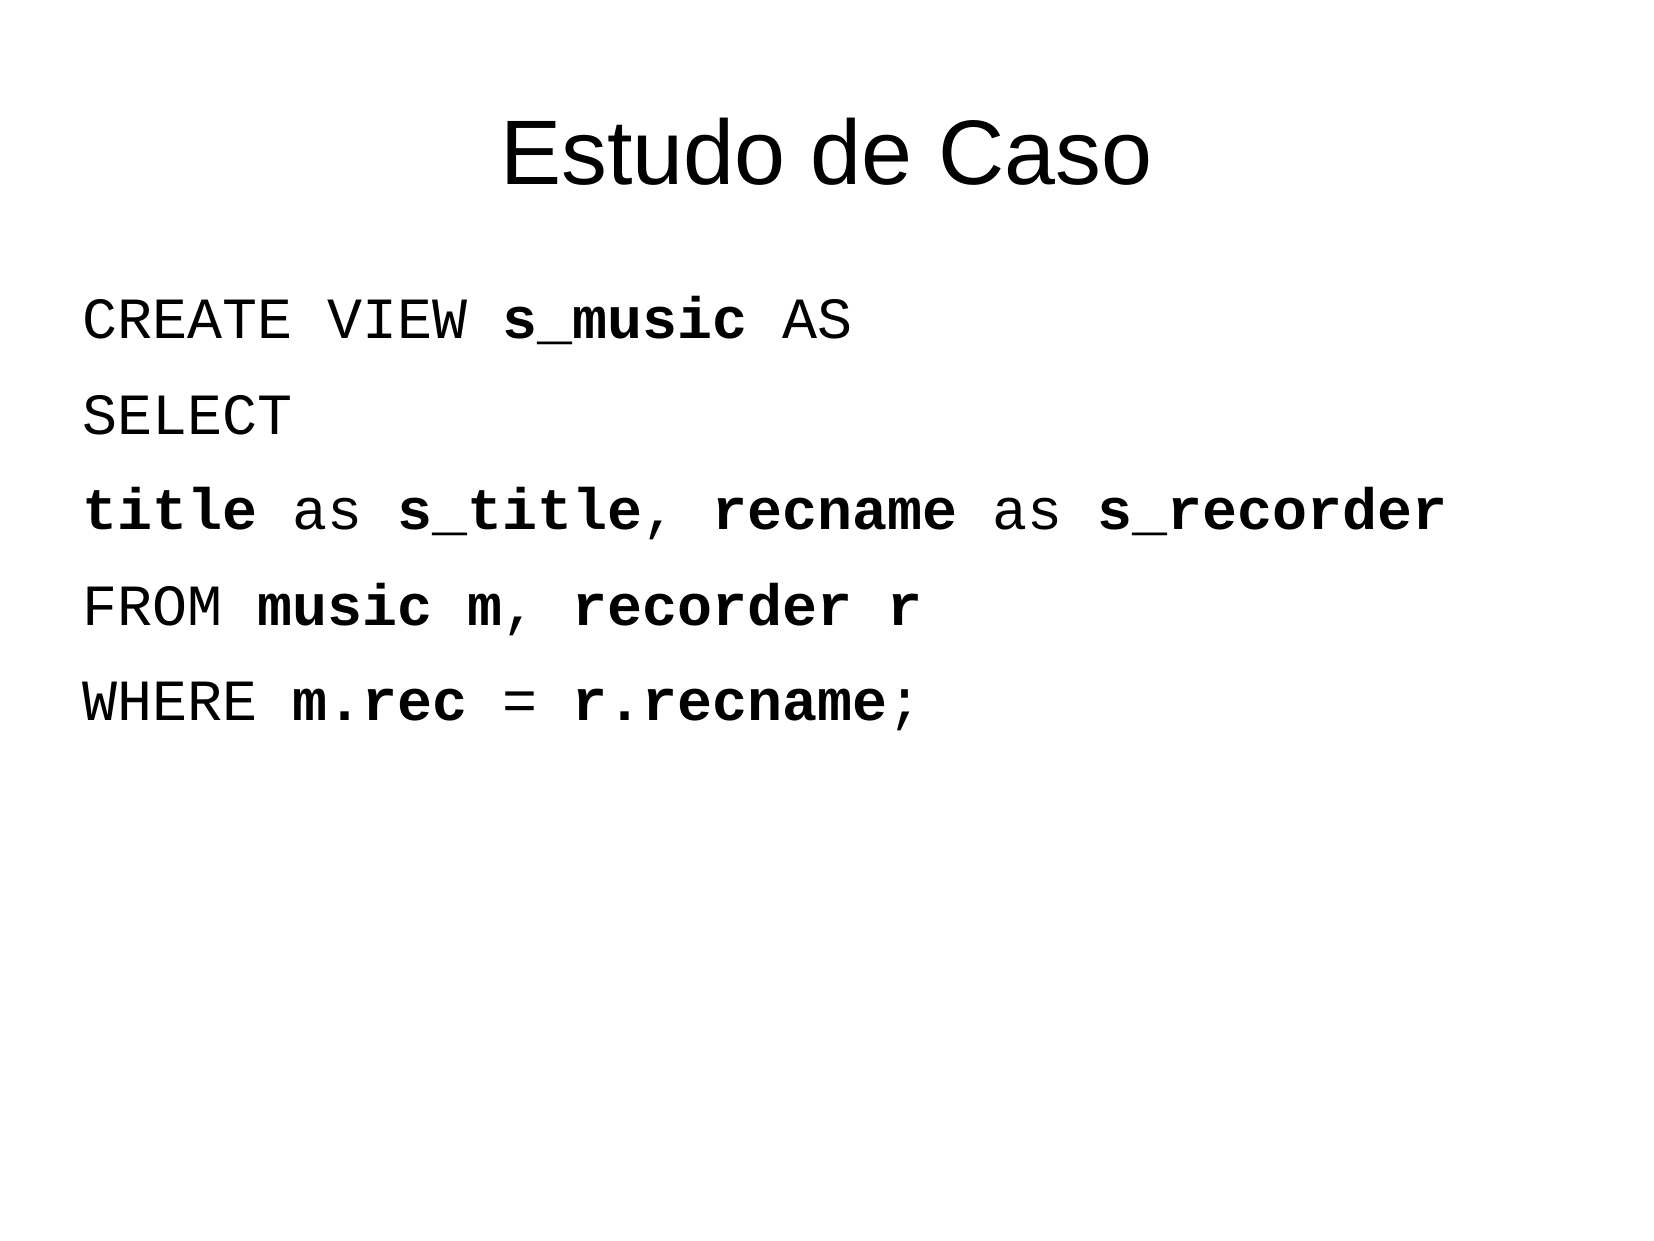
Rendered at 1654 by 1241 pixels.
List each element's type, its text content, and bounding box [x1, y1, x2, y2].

title Estudo de Caso [82, 49, 1571, 257]
list CREATE VIEW s_music AS SELECT title as s_title, recname as s_recorder FROM music m, recorder r WHERE m.rec = r.recname; [82, 290, 1625, 1109]
